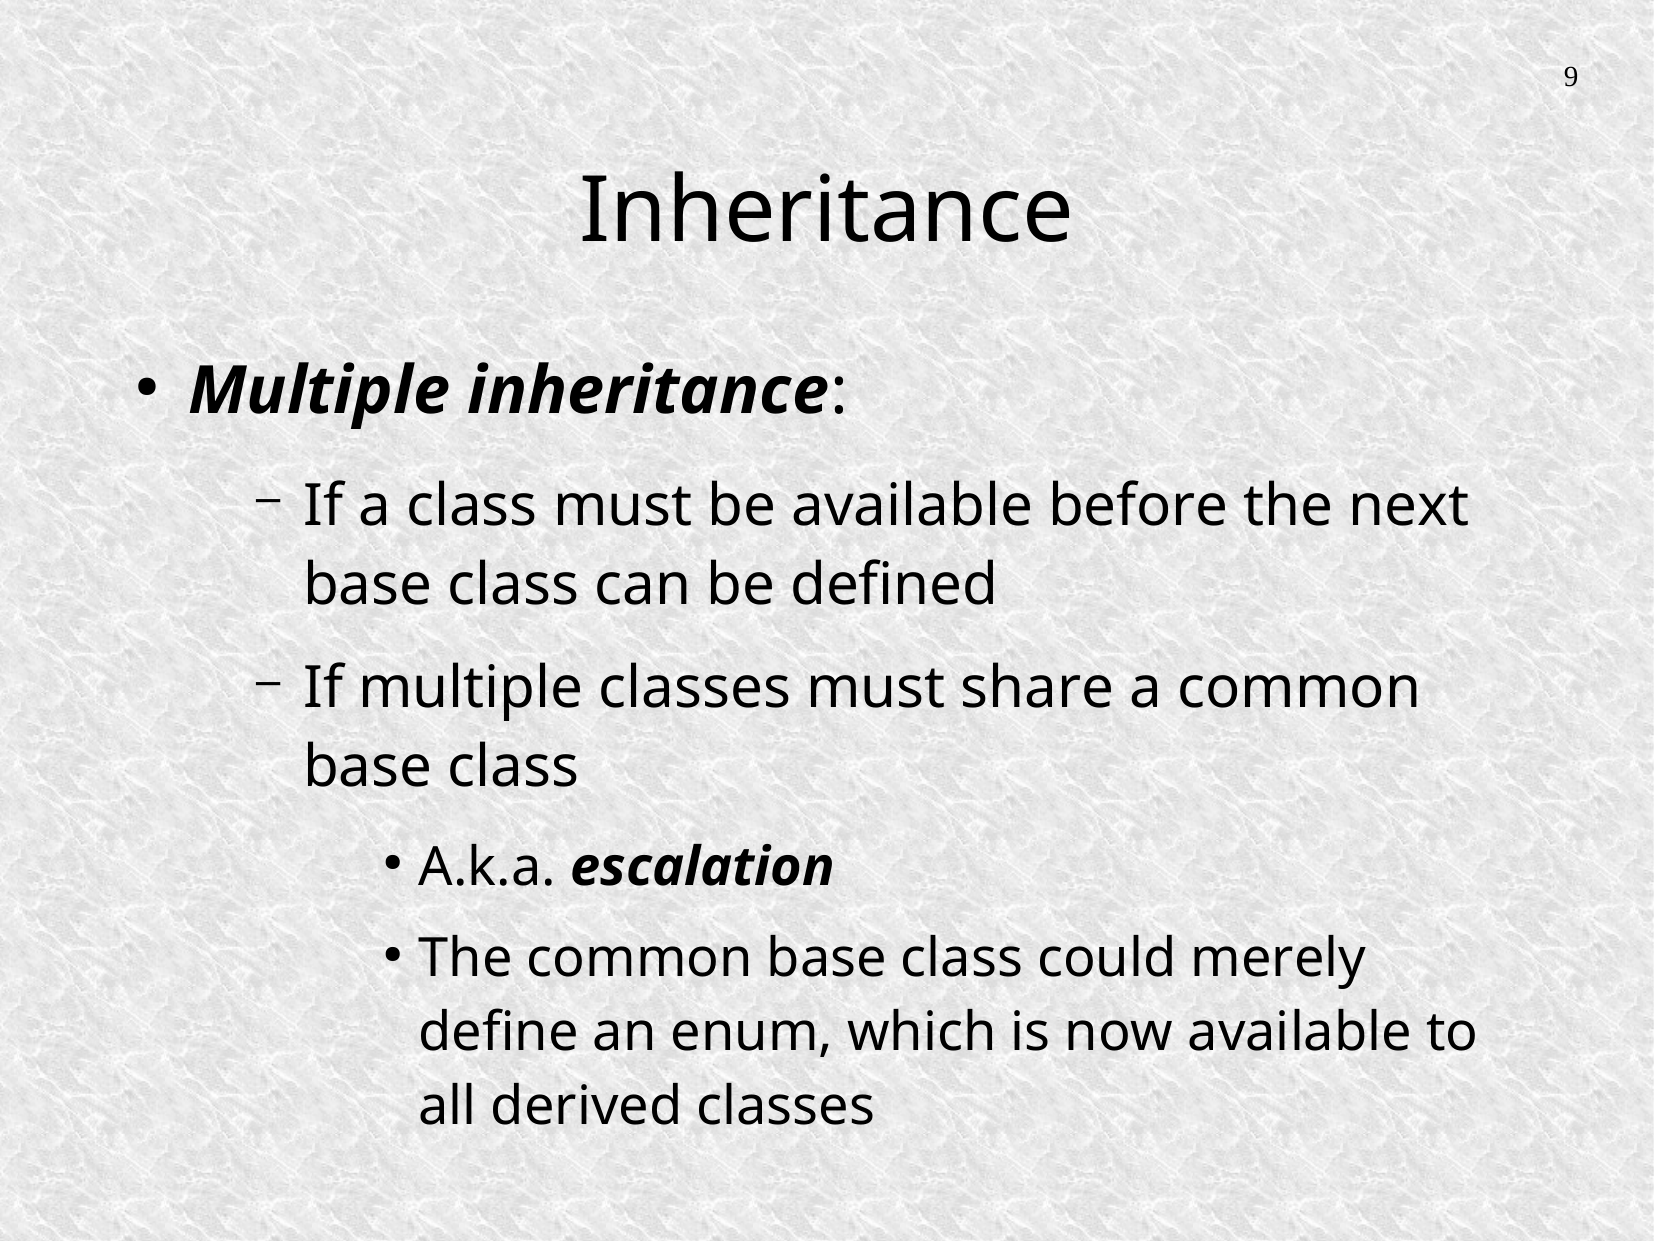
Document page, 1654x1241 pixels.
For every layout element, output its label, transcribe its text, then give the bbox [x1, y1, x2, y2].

title Inheritance [121, 102, 1534, 311]
list Multiple inheritance: If a class must be available before the next base class can be defined If multiple classes must share a common base class A.k.a. escalation The common base class could merely define an enum, which is now available to all derived classes [117, 342, 1530, 1124]
picture [0, 0, 1654, 1241]
